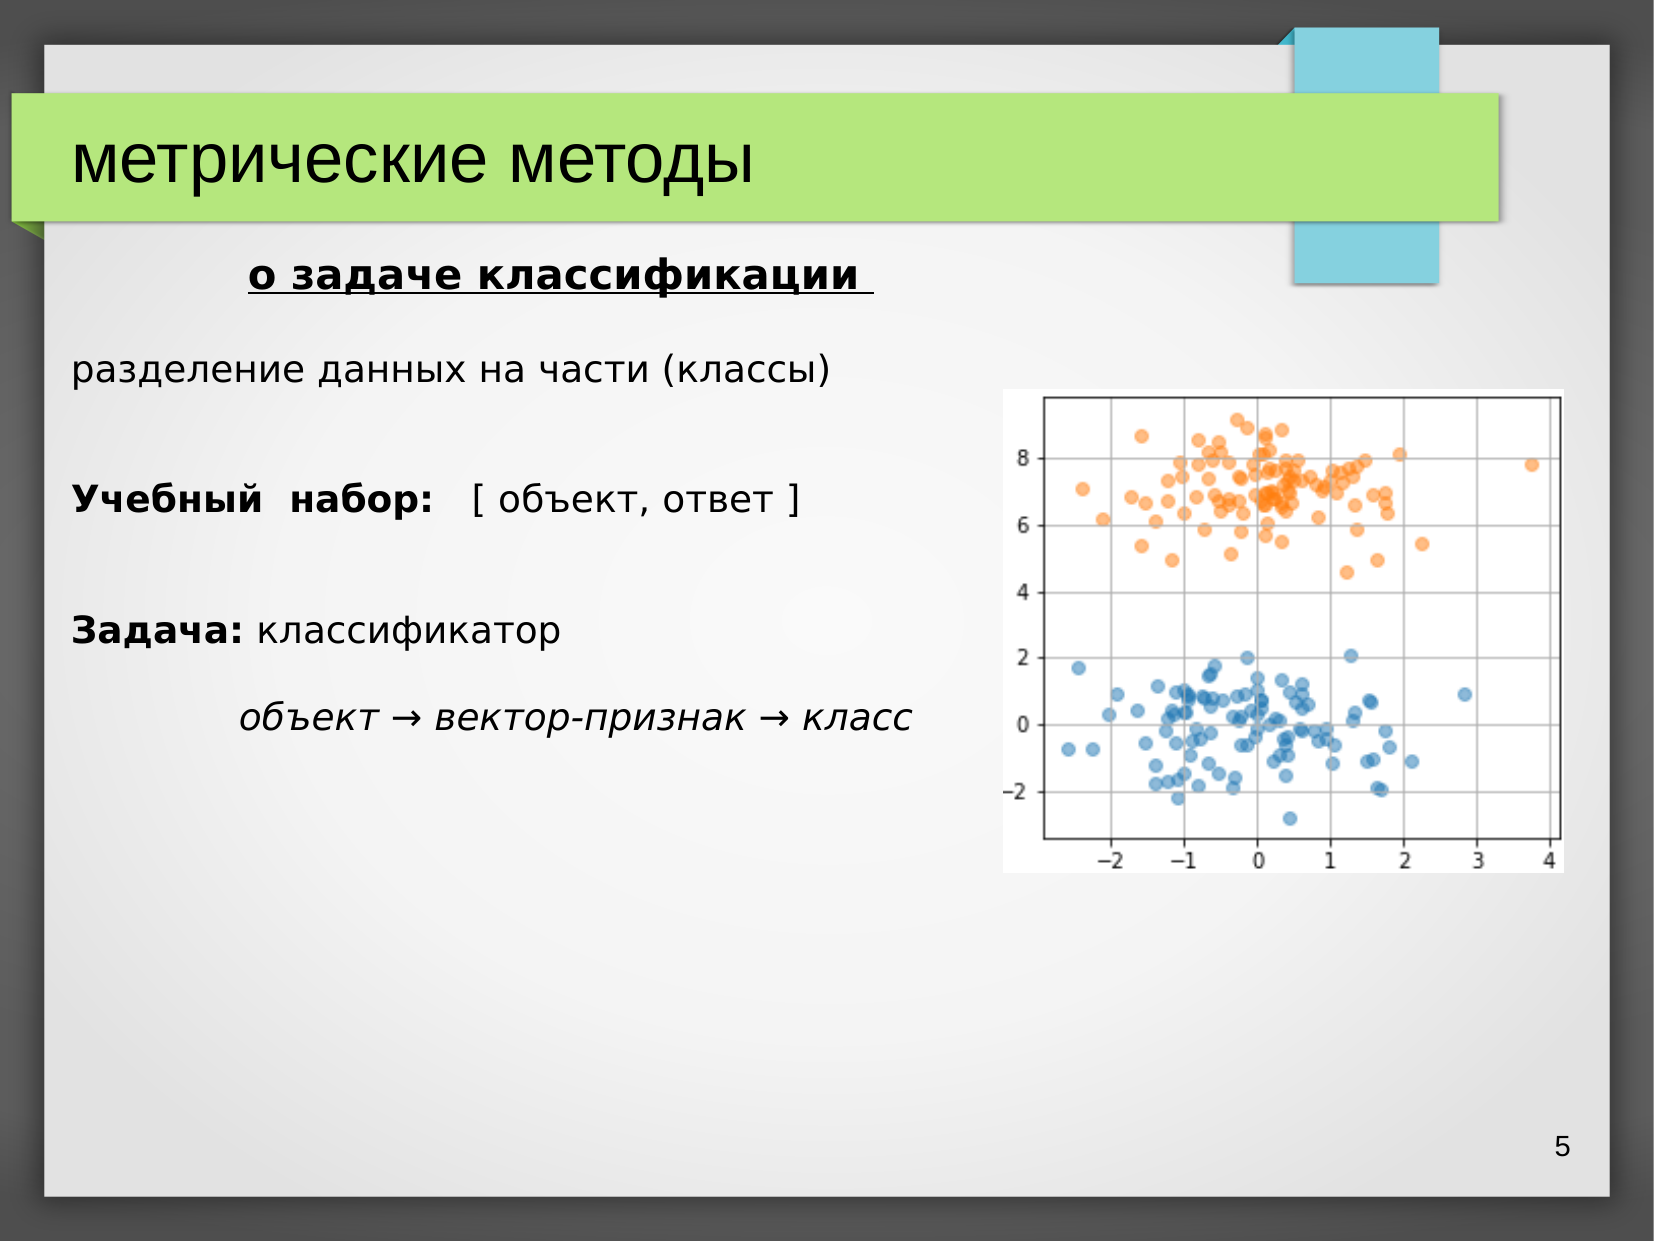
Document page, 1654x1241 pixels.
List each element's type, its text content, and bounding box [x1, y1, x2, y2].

picture [0, 0, 1654, 1241]
subtitle о задаче классификации разделение данных на части (классы) Учебный набор: [ объект, ответ ] Задача: классификатор объект → вектор-признак → класс [70, 224, 1052, 766]
title метрические методы [70, 118, 1205, 199]
